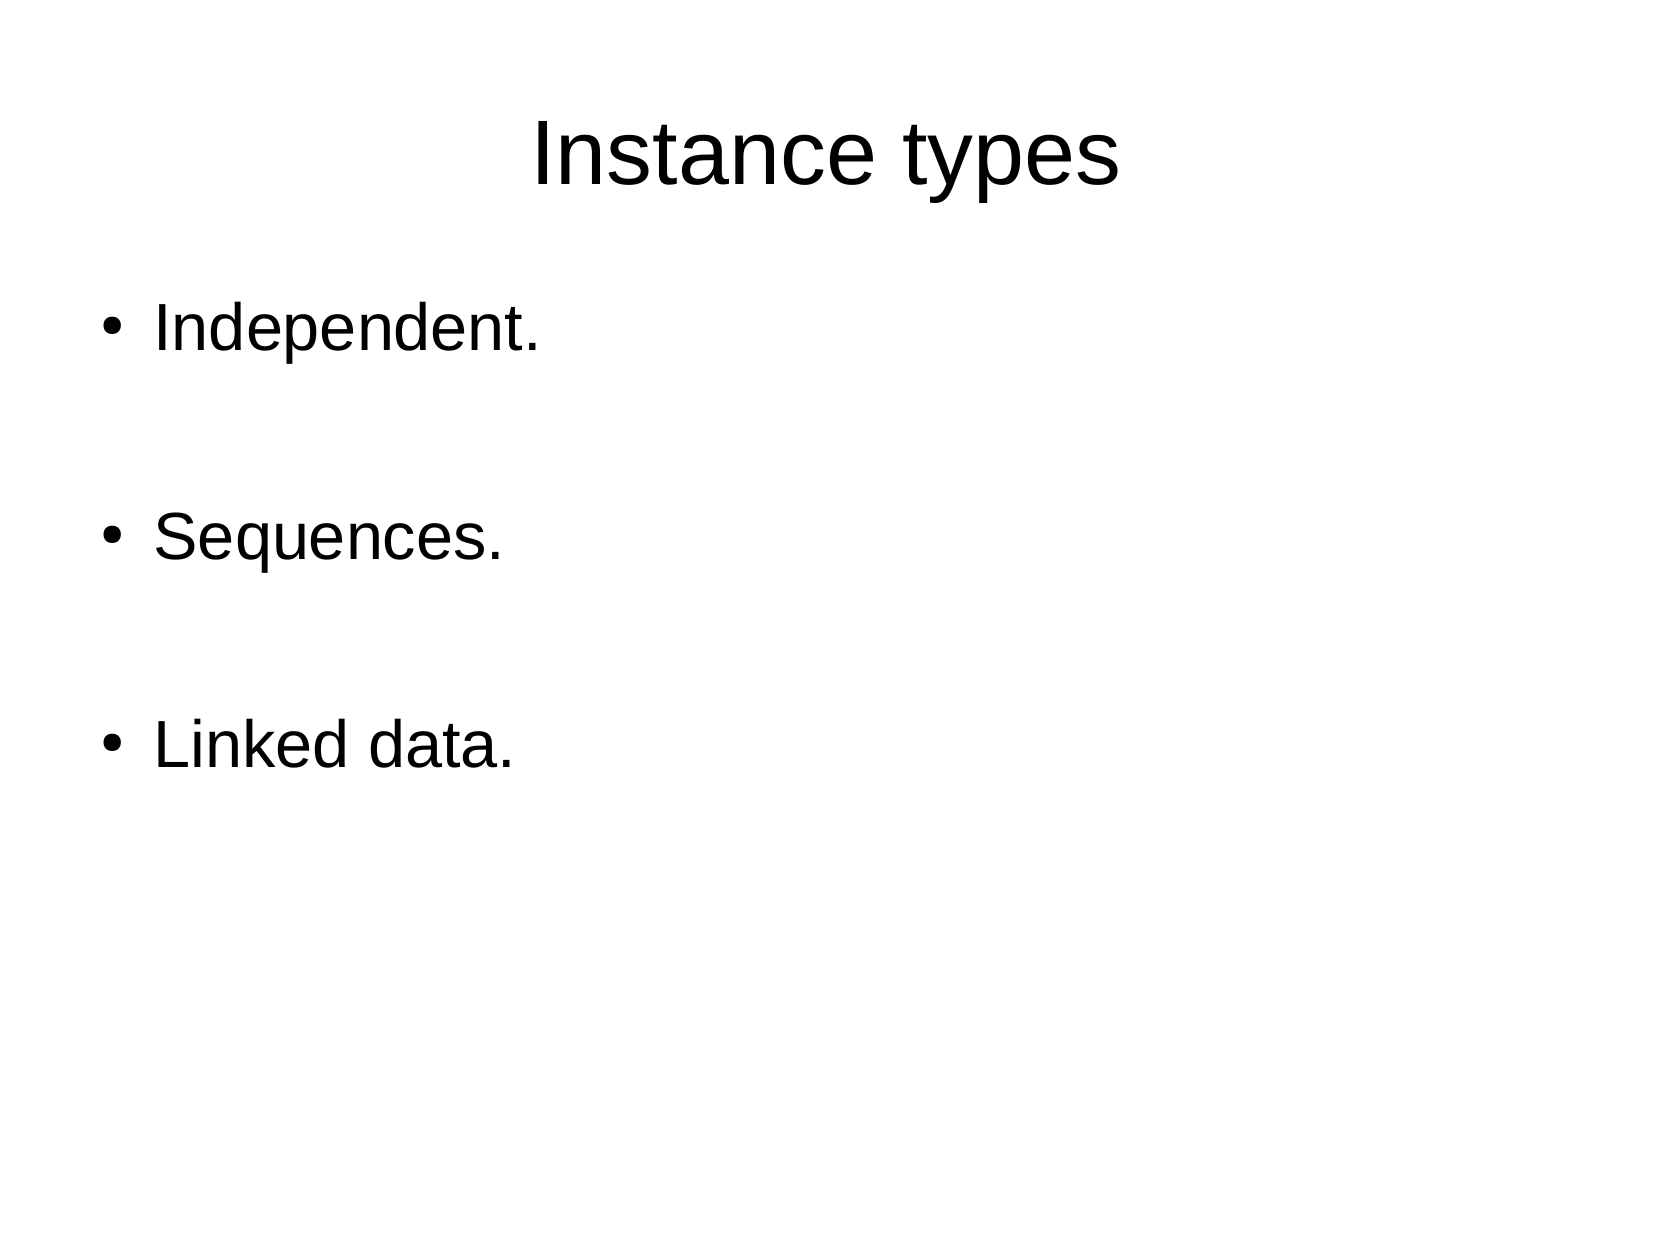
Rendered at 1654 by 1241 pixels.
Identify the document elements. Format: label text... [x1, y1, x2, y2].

title Instance types [82, 56, 1571, 250]
list Independent. Sequences. Linked data. [82, 290, 1571, 1109]
